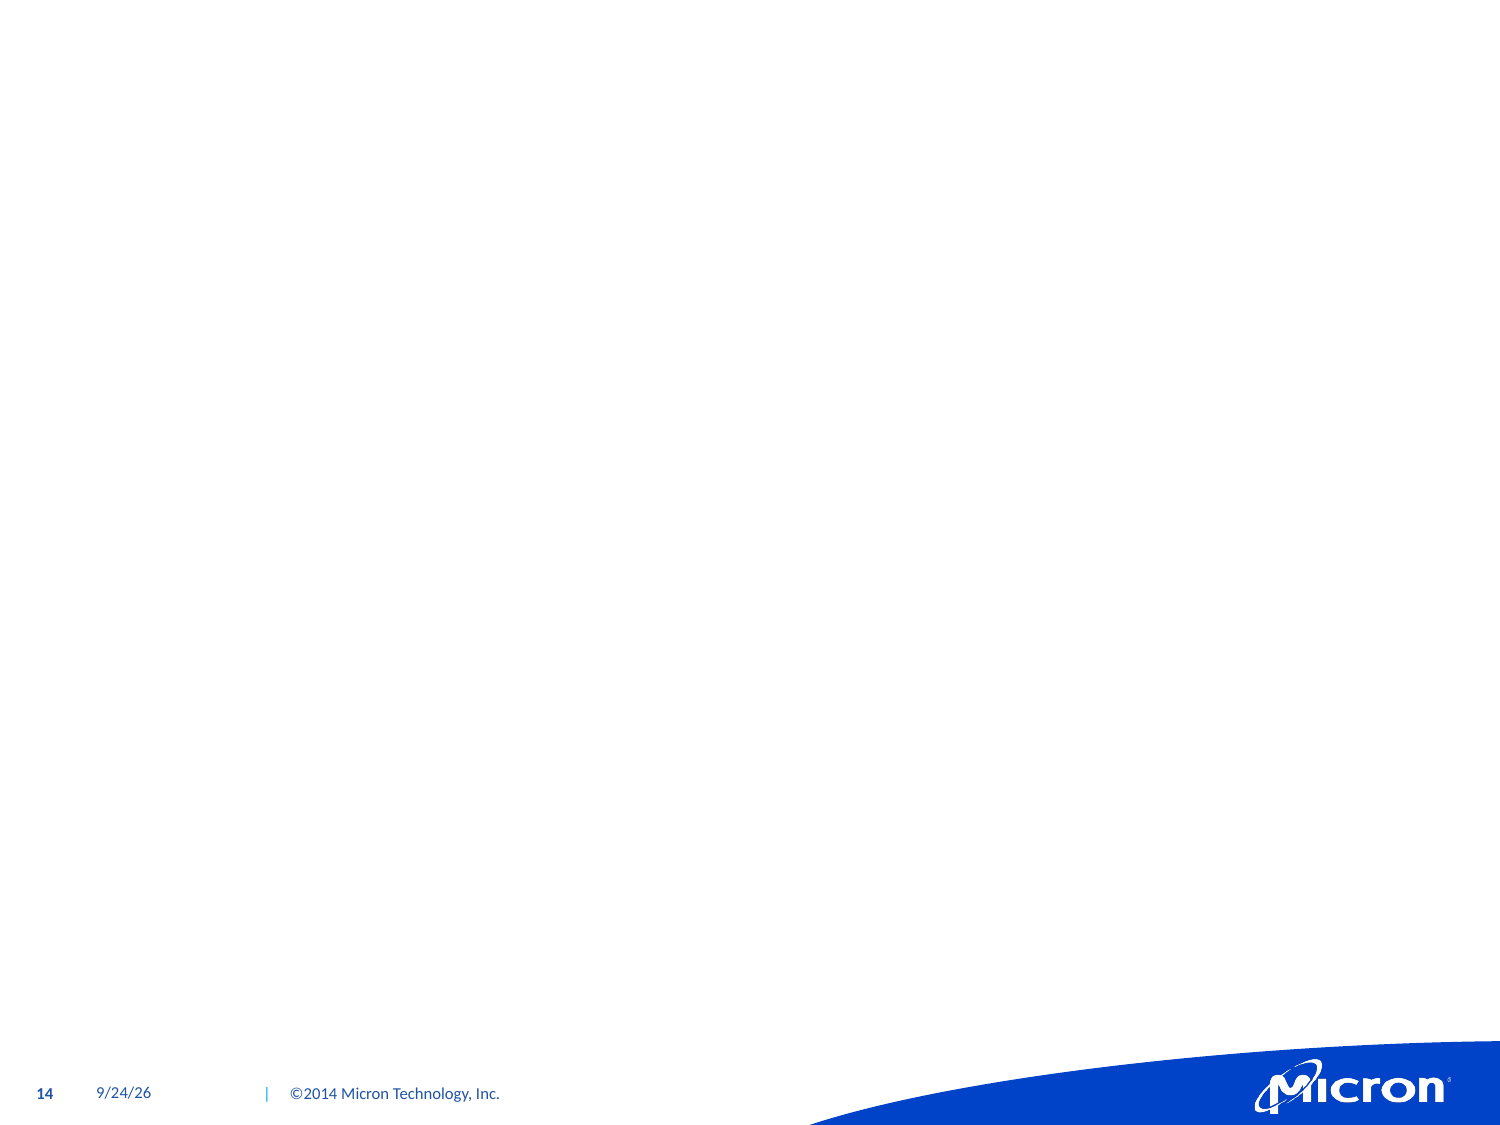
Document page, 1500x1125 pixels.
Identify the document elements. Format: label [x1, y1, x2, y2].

text_box [96, 1082, 240, 1102]
